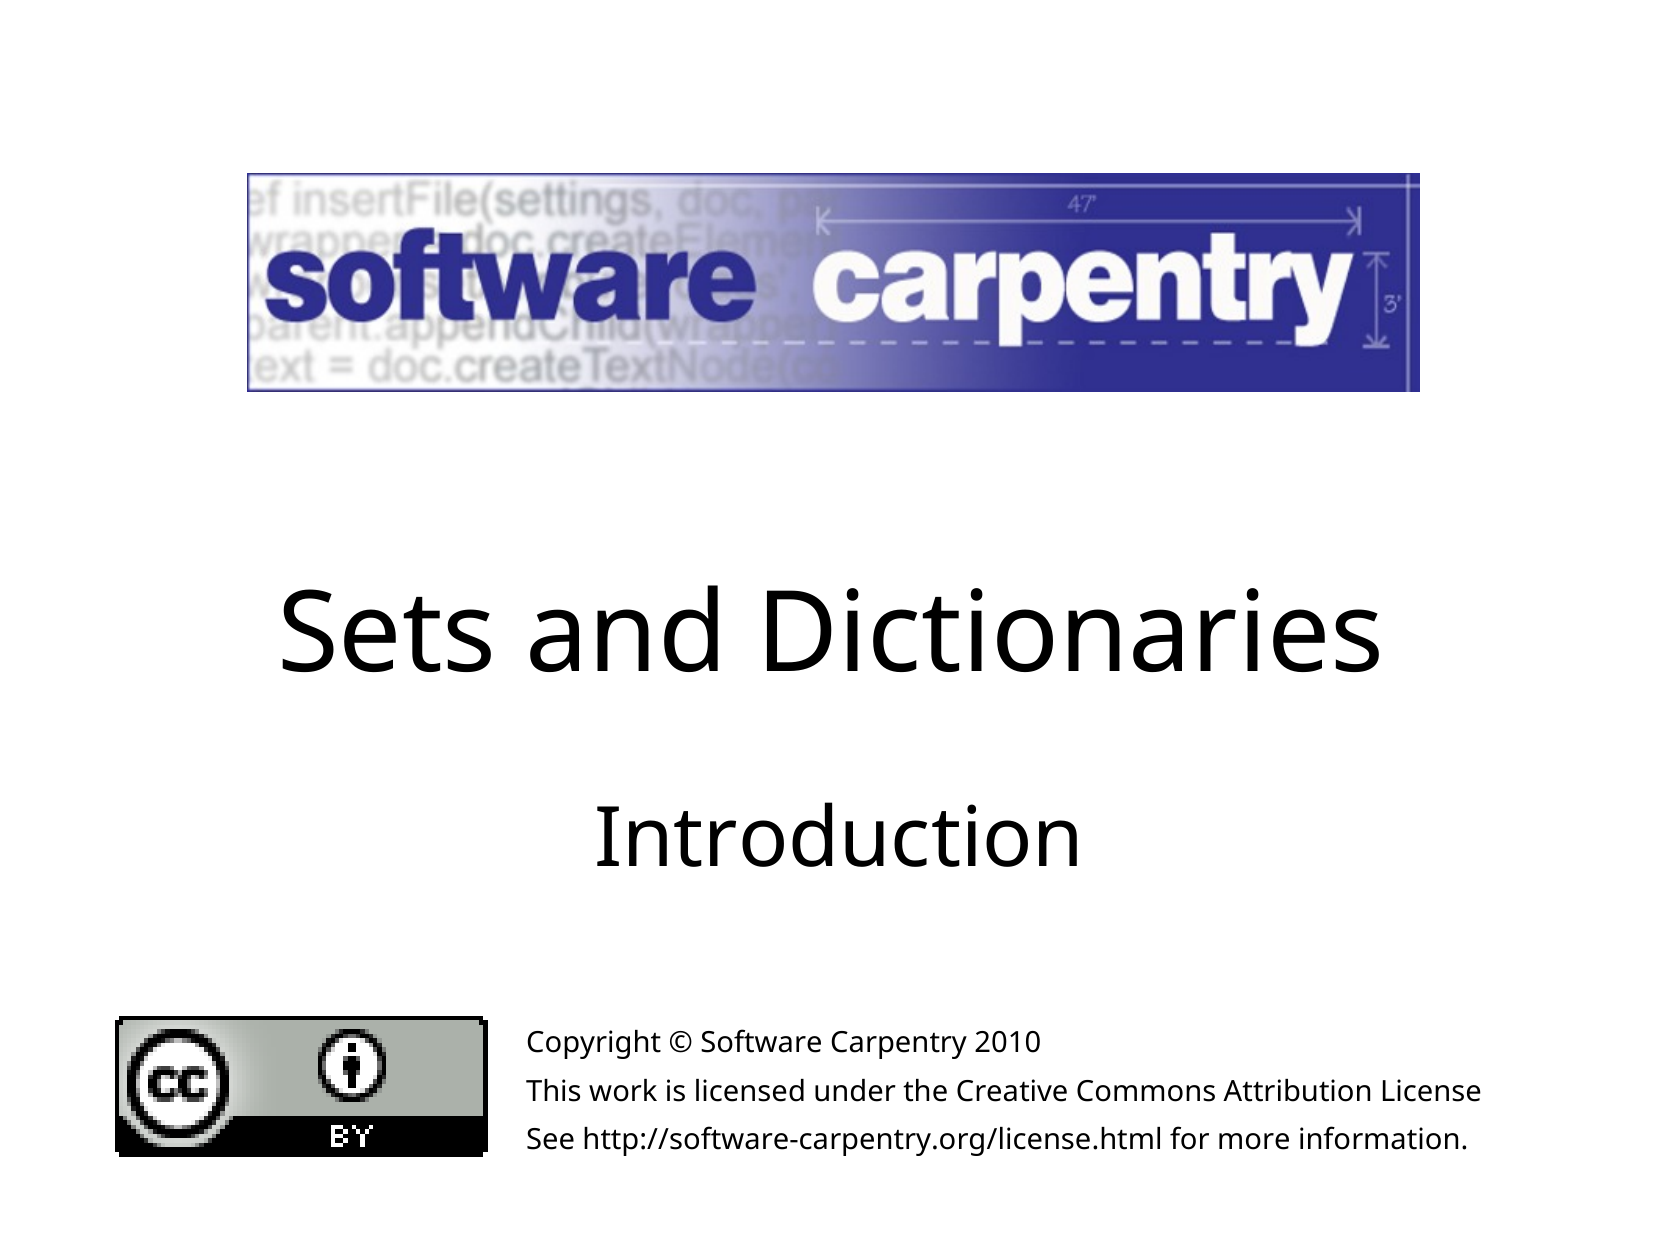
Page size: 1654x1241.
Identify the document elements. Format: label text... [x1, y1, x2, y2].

picture [247, 173, 1420, 392]
text_box Sets and Dictionaries [245, 549, 1418, 697]
text_box Copyright © Software Carpentry 2010 This work is licensed under the Creative Commons Attribution License See http://software-carpentry.org/license.html for more information. [511, 1014, 1574, 1164]
text_box Introduction [188, 773, 1490, 883]
picture [115, 1016, 488, 1158]
